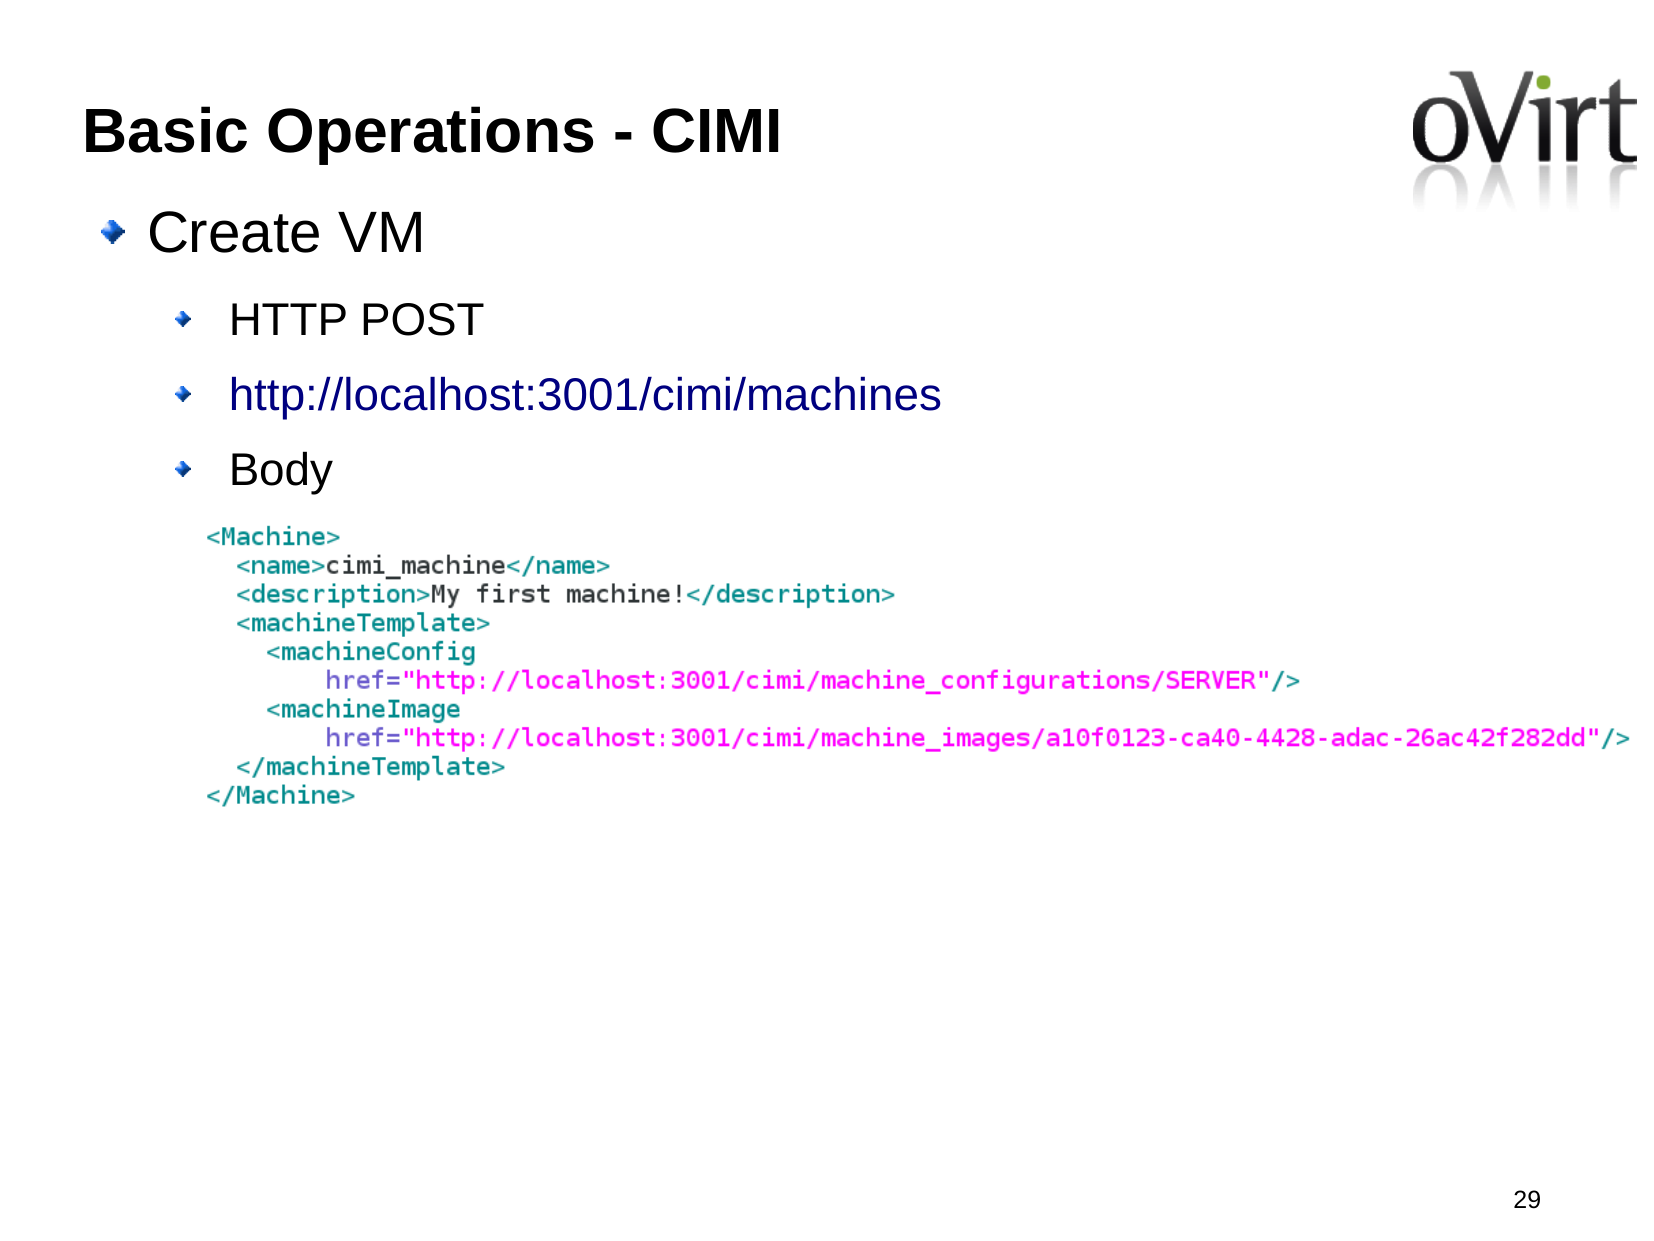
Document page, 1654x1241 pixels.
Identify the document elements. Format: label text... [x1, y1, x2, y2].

list Create VM HTTP POST http://localhost:3001/cimi/machines Body [86, 199, 1576, 993]
picture [206, 522, 1632, 808]
picture [1413, 63, 1637, 212]
title Basic Operations - CIMI [82, 37, 1303, 226]
